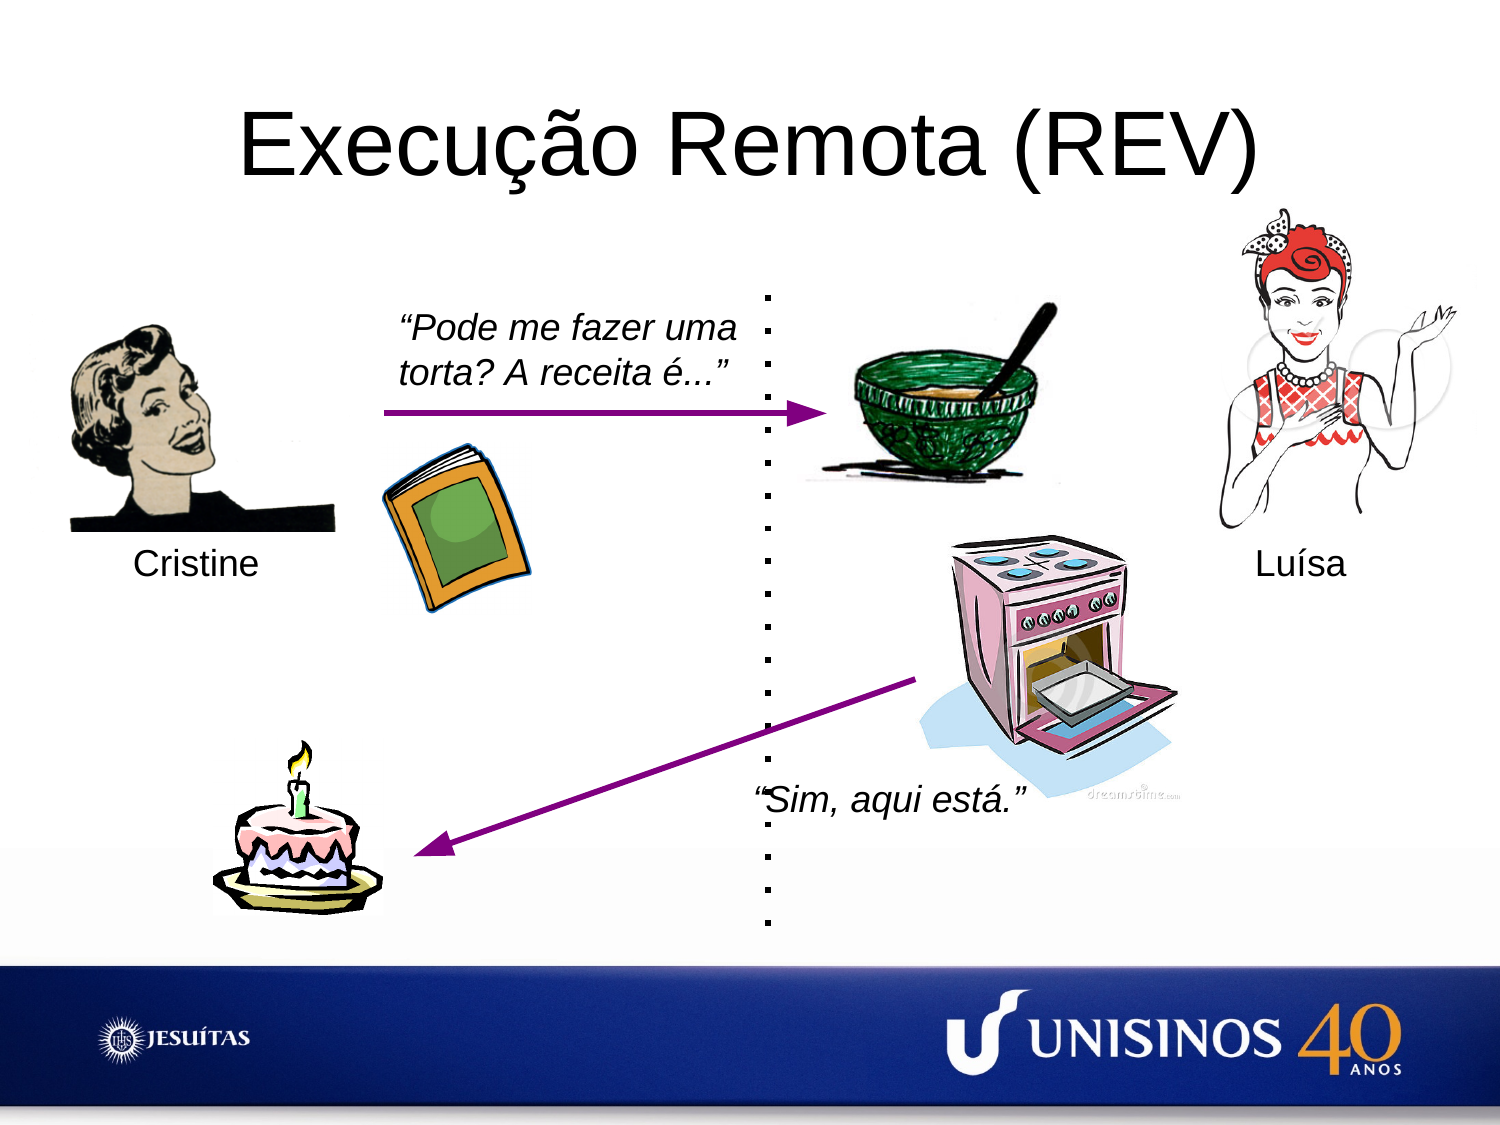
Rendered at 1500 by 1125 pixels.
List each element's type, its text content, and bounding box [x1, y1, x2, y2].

text_box Cristine [118, 531, 275, 592]
text_box Luísa [1240, 531, 1362, 592]
picture [797, 295, 1063, 488]
text_box “Sim, aqui está.” [738, 767, 1123, 828]
text_box “Pode me fazer uma torta? A receita é...” [383, 295, 768, 401]
picture [1211, 206, 1477, 532]
title Execução Remota (REV) [75, 45, 1426, 233]
picture [0, 738, 1500, 1125]
picture [29, 309, 367, 532]
picture [915, 531, 1182, 802]
picture [381, 442, 532, 615]
